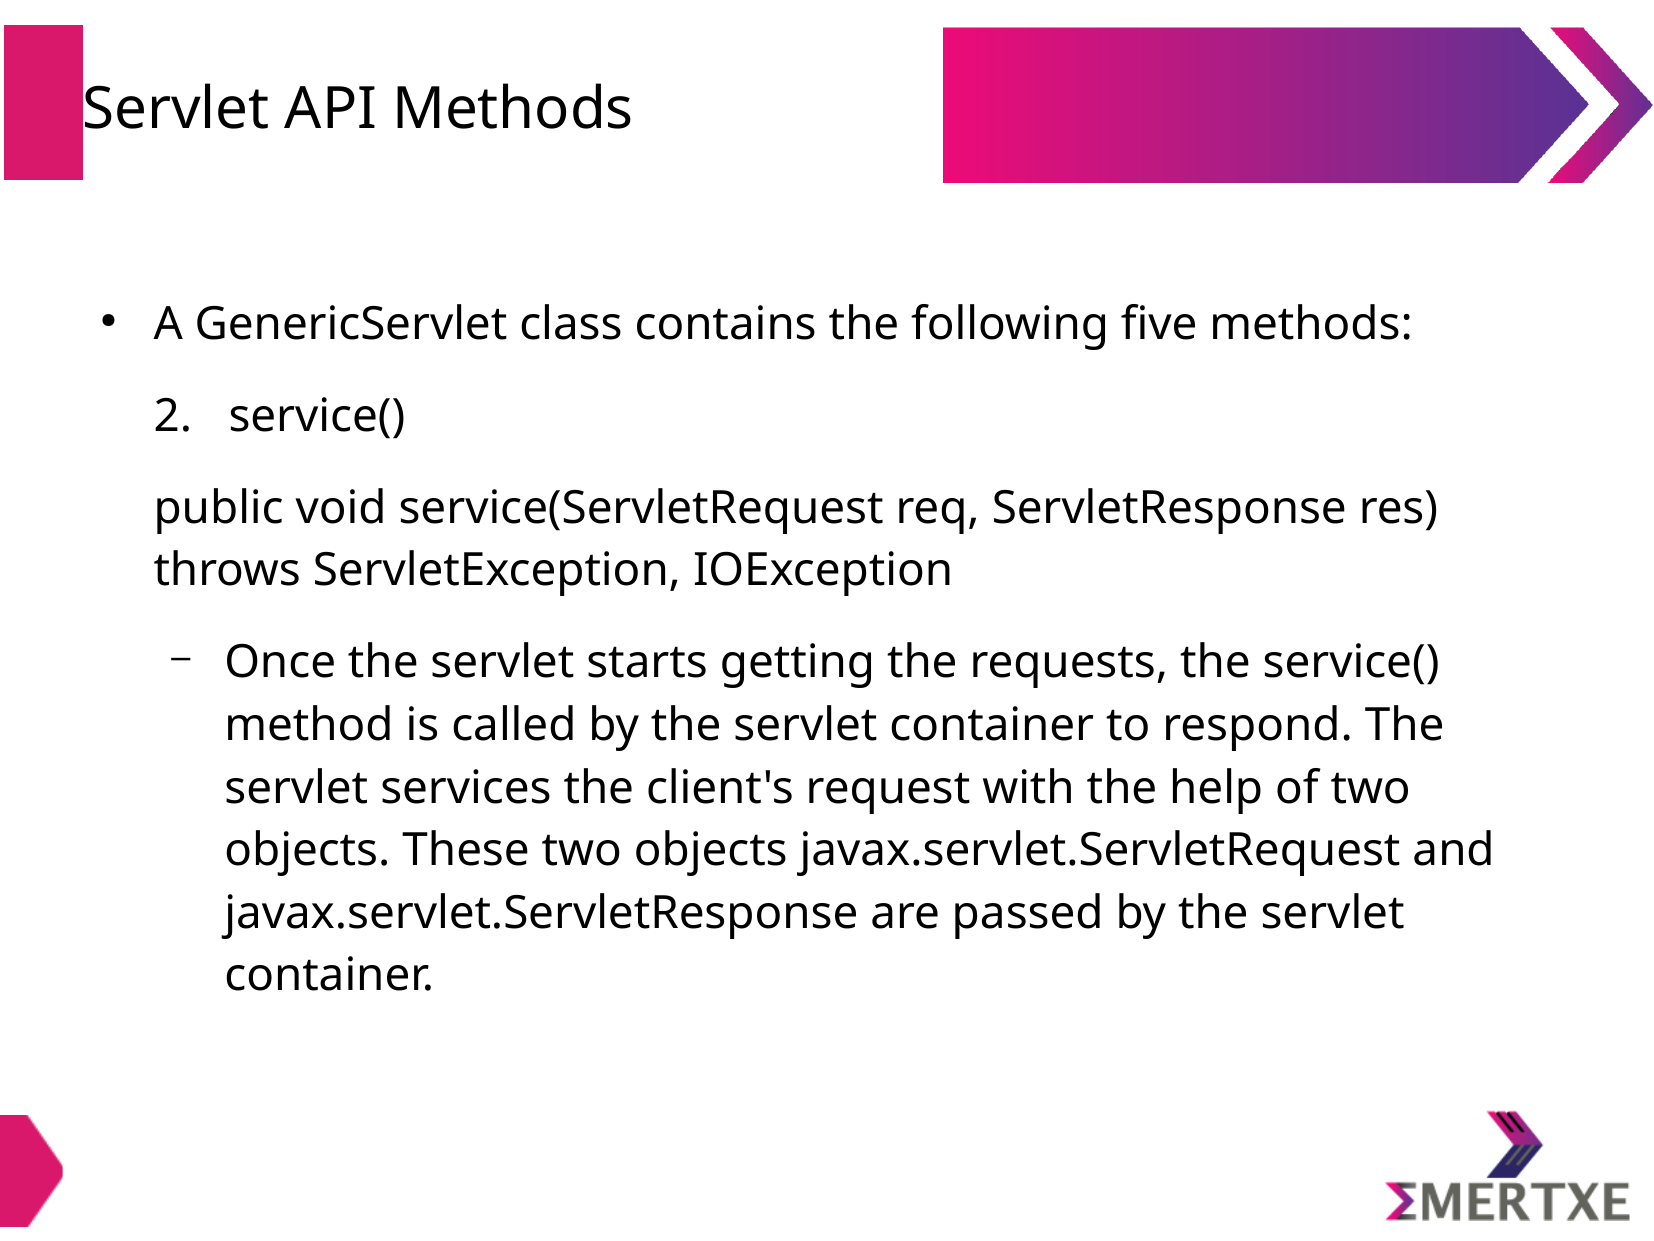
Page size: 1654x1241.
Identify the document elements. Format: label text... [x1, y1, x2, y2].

picture [1571, 27, 1653, 183]
picture [1385, 1107, 1631, 1221]
title Servlet API Methods [82, 2, 1571, 210]
list A GenericServlet class contains the following five methods: 2. service() public void service(ServletRequest req, ServletResponse res) throws ServletException, IOException Once the servlet starts getting the requests, the service() method is called by the servlet container to respond. The servlet services the client's request with the help of two objects. These two objects javax.servlet.ServletRequest and javax.servlet.ServletResponse are passed by the servlet container. [82, 290, 1571, 1010]
